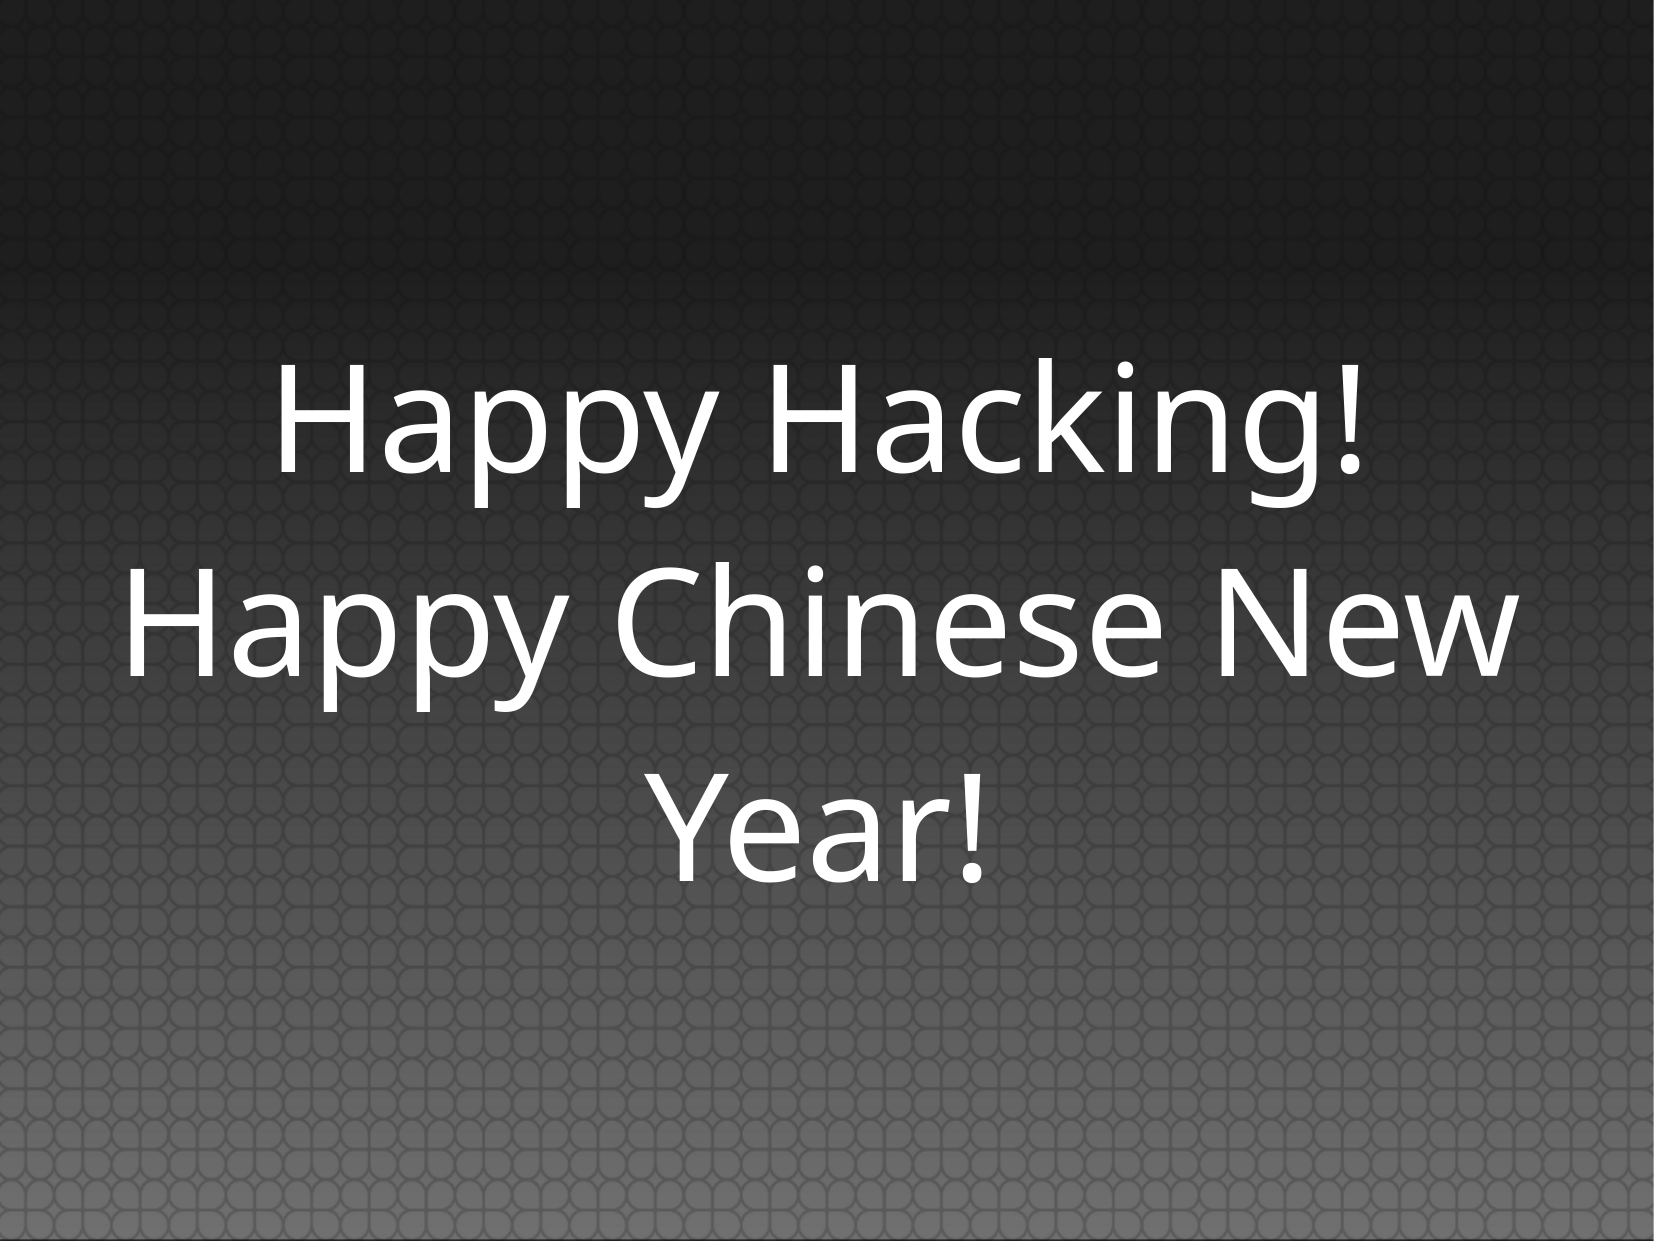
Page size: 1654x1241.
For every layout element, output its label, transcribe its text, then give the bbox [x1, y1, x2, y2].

title Happy Hacking! Happy Chinese New Year! [75, 356, 1564, 881]
picture [0, 0, 1654, 1241]
